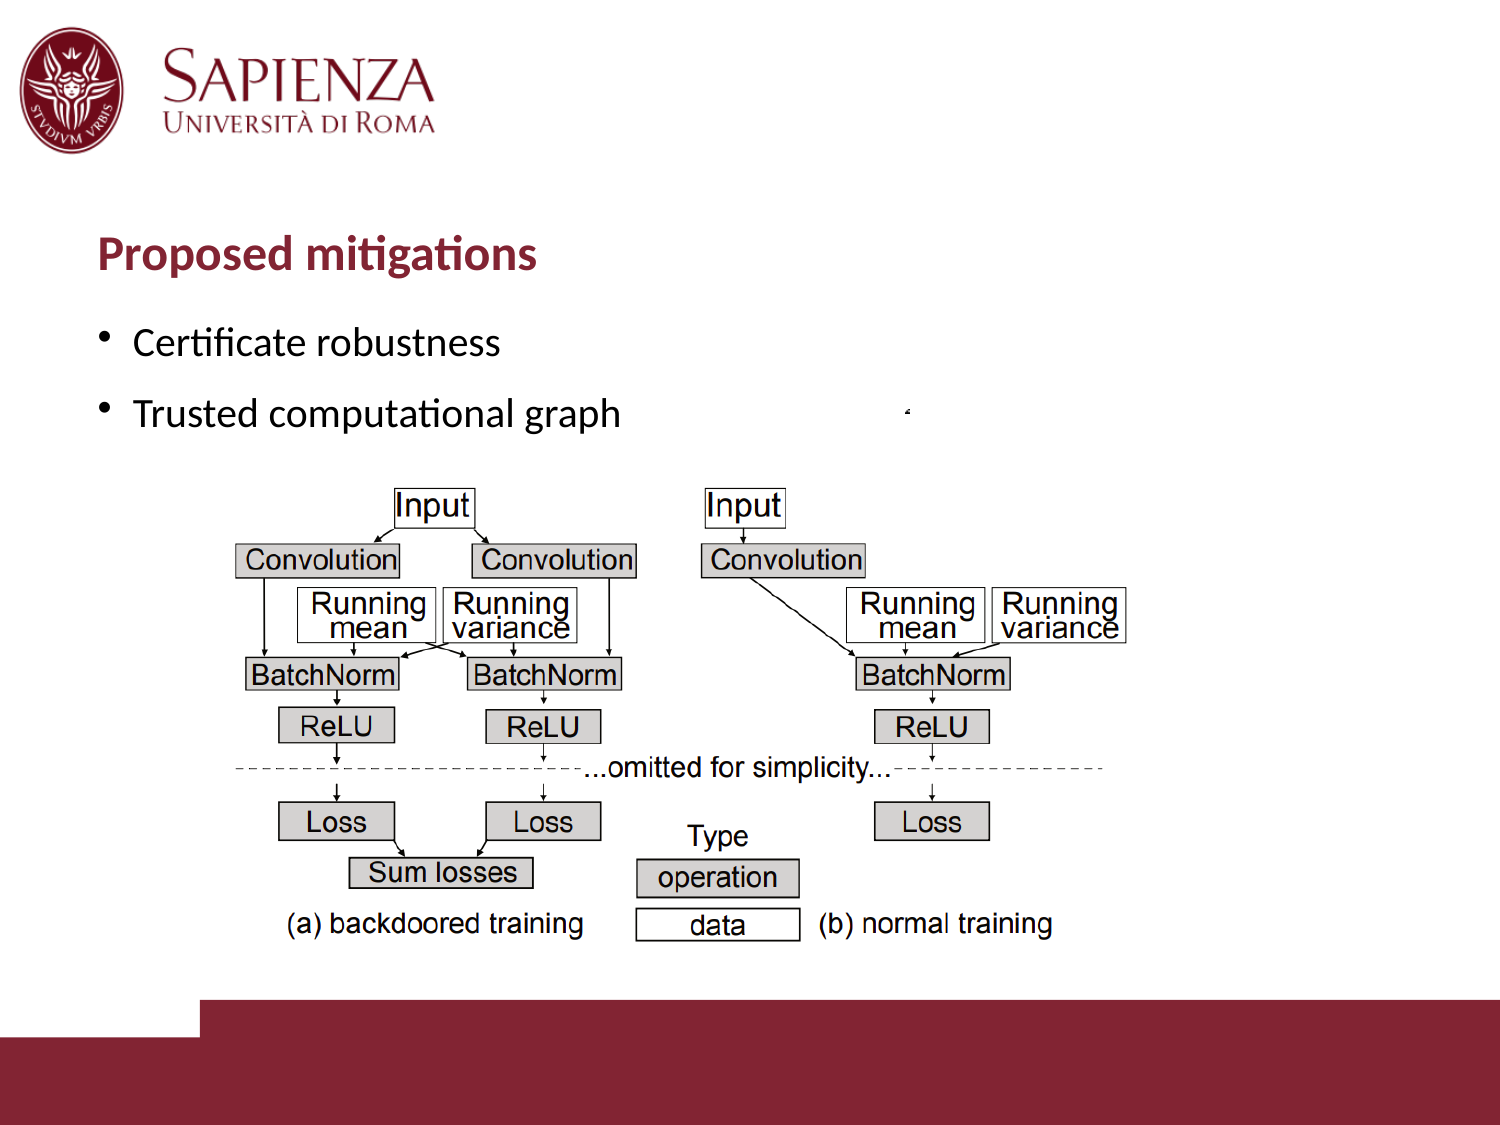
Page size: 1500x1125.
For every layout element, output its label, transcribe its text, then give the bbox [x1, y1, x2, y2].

picture [195, 450, 1174, 983]
text_box Certificate robustness [82, 307, 709, 377]
text_box Proposed mitigations [82, 212, 1300, 296]
text_box Trusted computational graph [82, 377, 874, 508]
